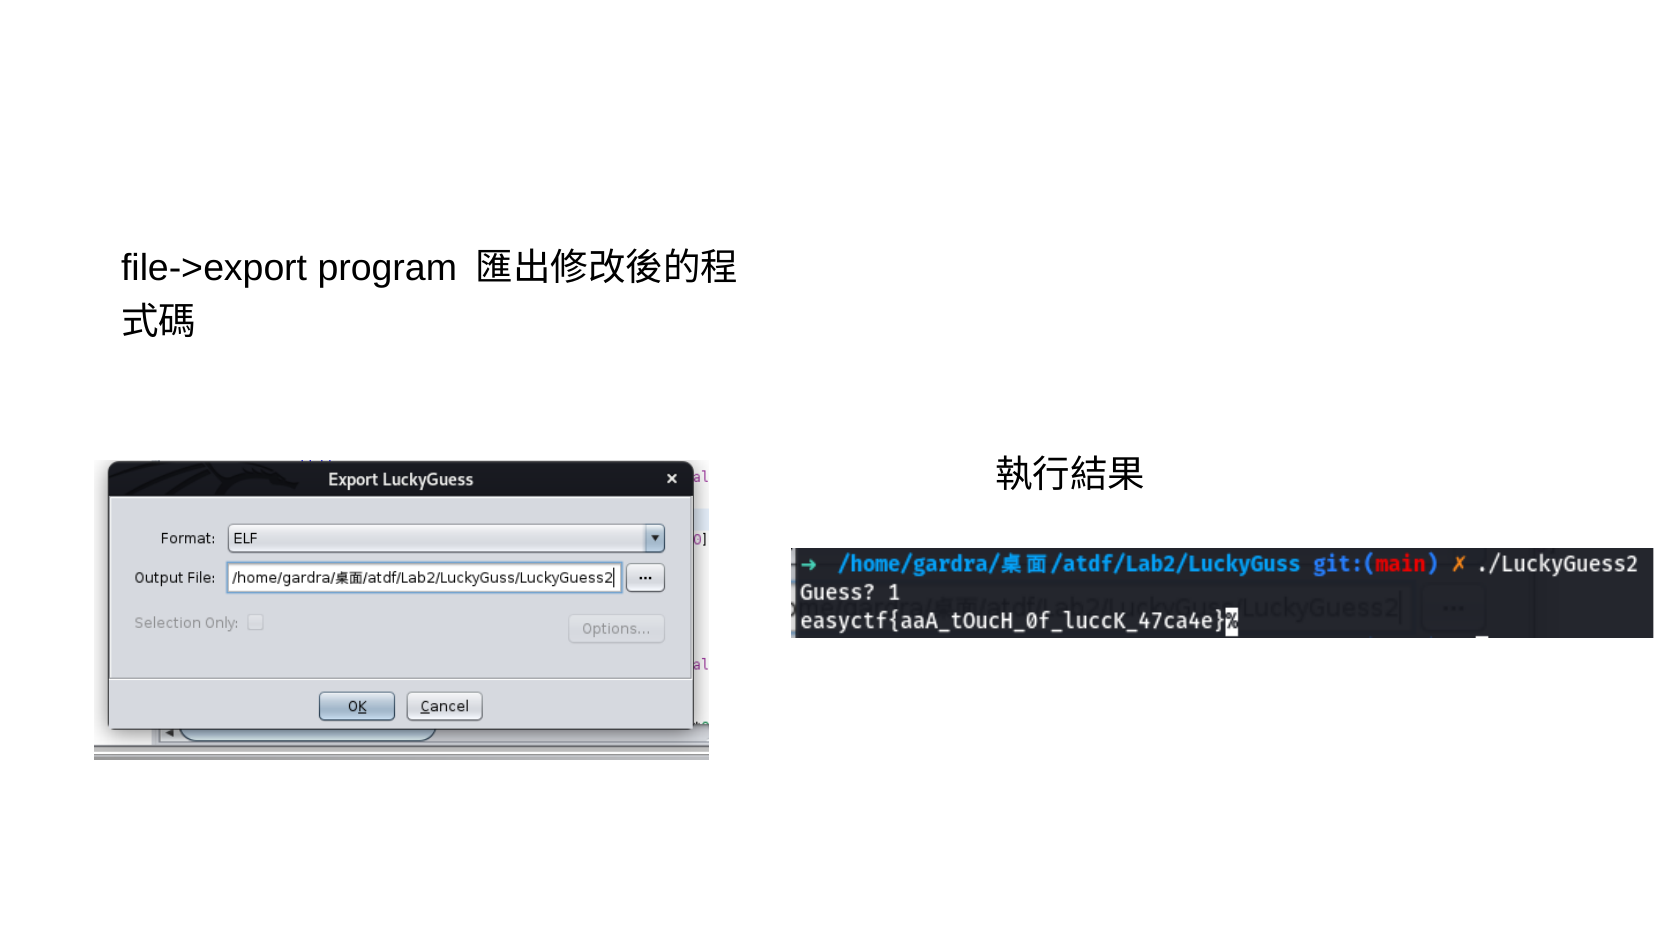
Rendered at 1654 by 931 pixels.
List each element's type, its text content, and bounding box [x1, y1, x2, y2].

picture [94, 460, 709, 760]
text_box file->export program 匯出修改後的程式碼 [106, 229, 768, 343]
picture [791, 548, 1654, 638]
text_box 執行結果 [980, 437, 1465, 501]
